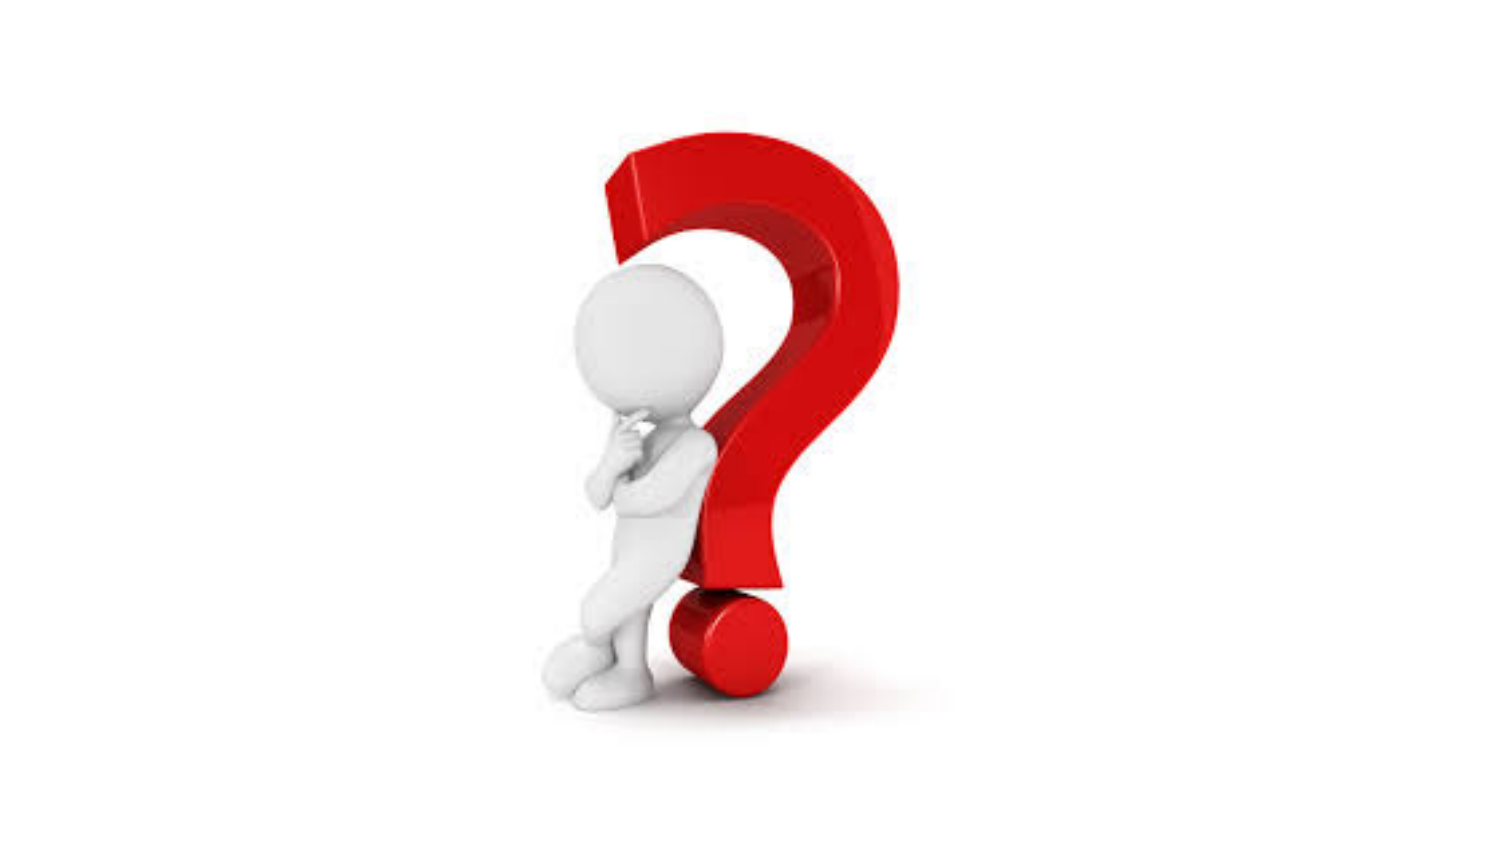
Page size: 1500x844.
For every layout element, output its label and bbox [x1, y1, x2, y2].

picture [448, 91, 981, 768]
